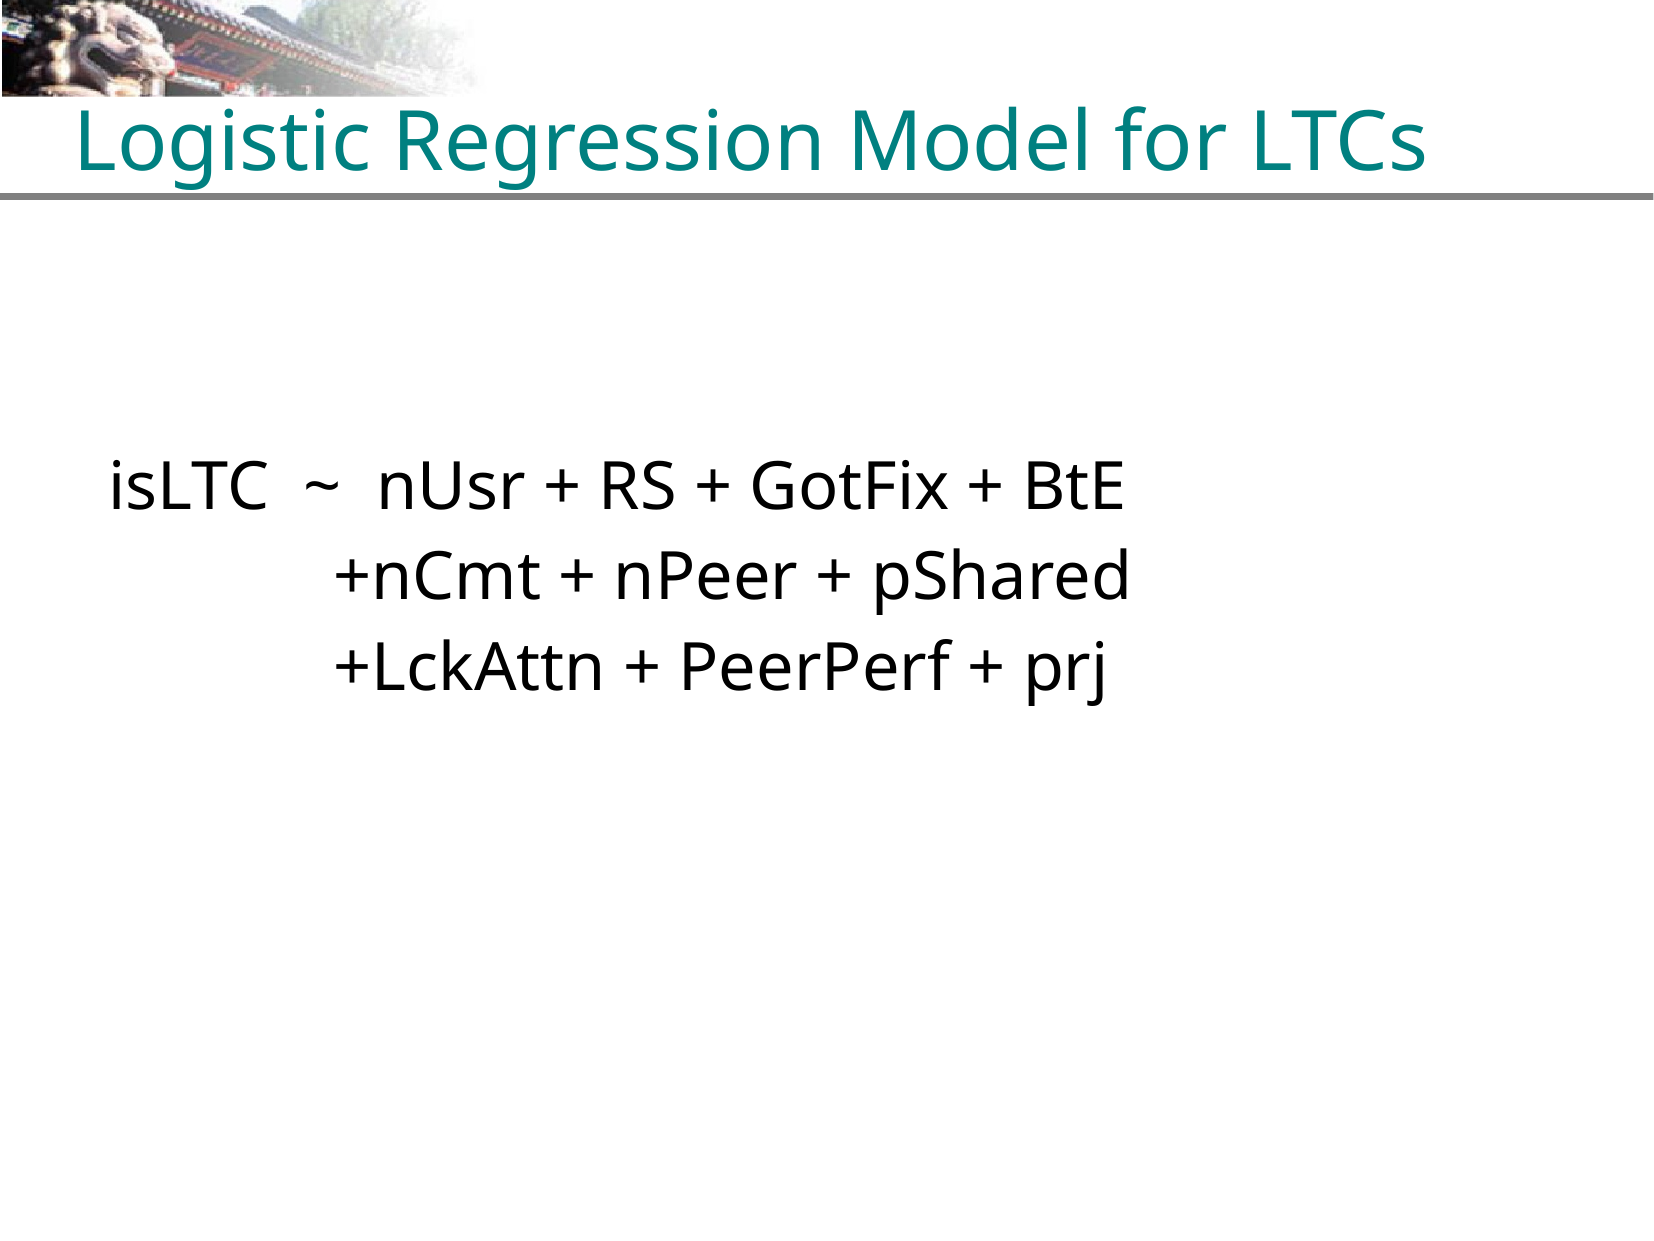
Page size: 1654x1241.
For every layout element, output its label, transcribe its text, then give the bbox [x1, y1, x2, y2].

title Logistic Regression Model for LTCs [58, 0, 1654, 195]
picture [0, 0, 58, 97]
list isLTC ~ nUsr + RS + GotFix + BtE +nCmt + nPeer + pShared +LckAttn + PeerPerf + prj [33, 435, 1561, 781]
